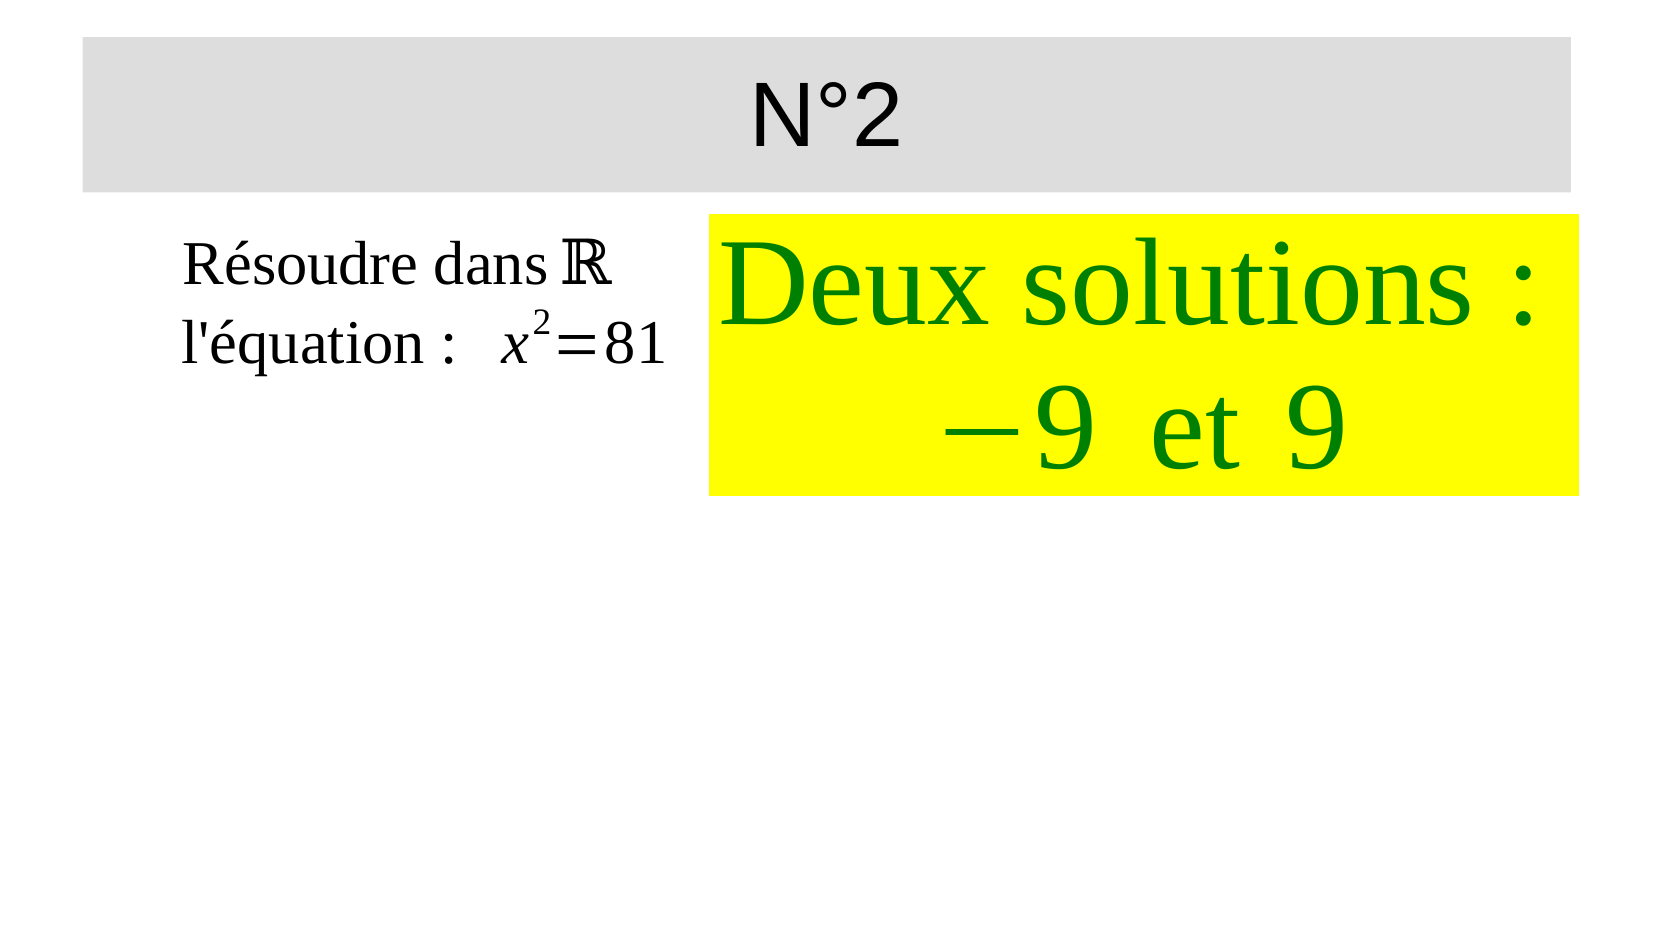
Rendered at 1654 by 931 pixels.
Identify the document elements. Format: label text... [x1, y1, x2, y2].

title N°2 [82, 37, 1571, 193]
chart [708, 213, 1580, 497]
chart [175, 227, 674, 378]
